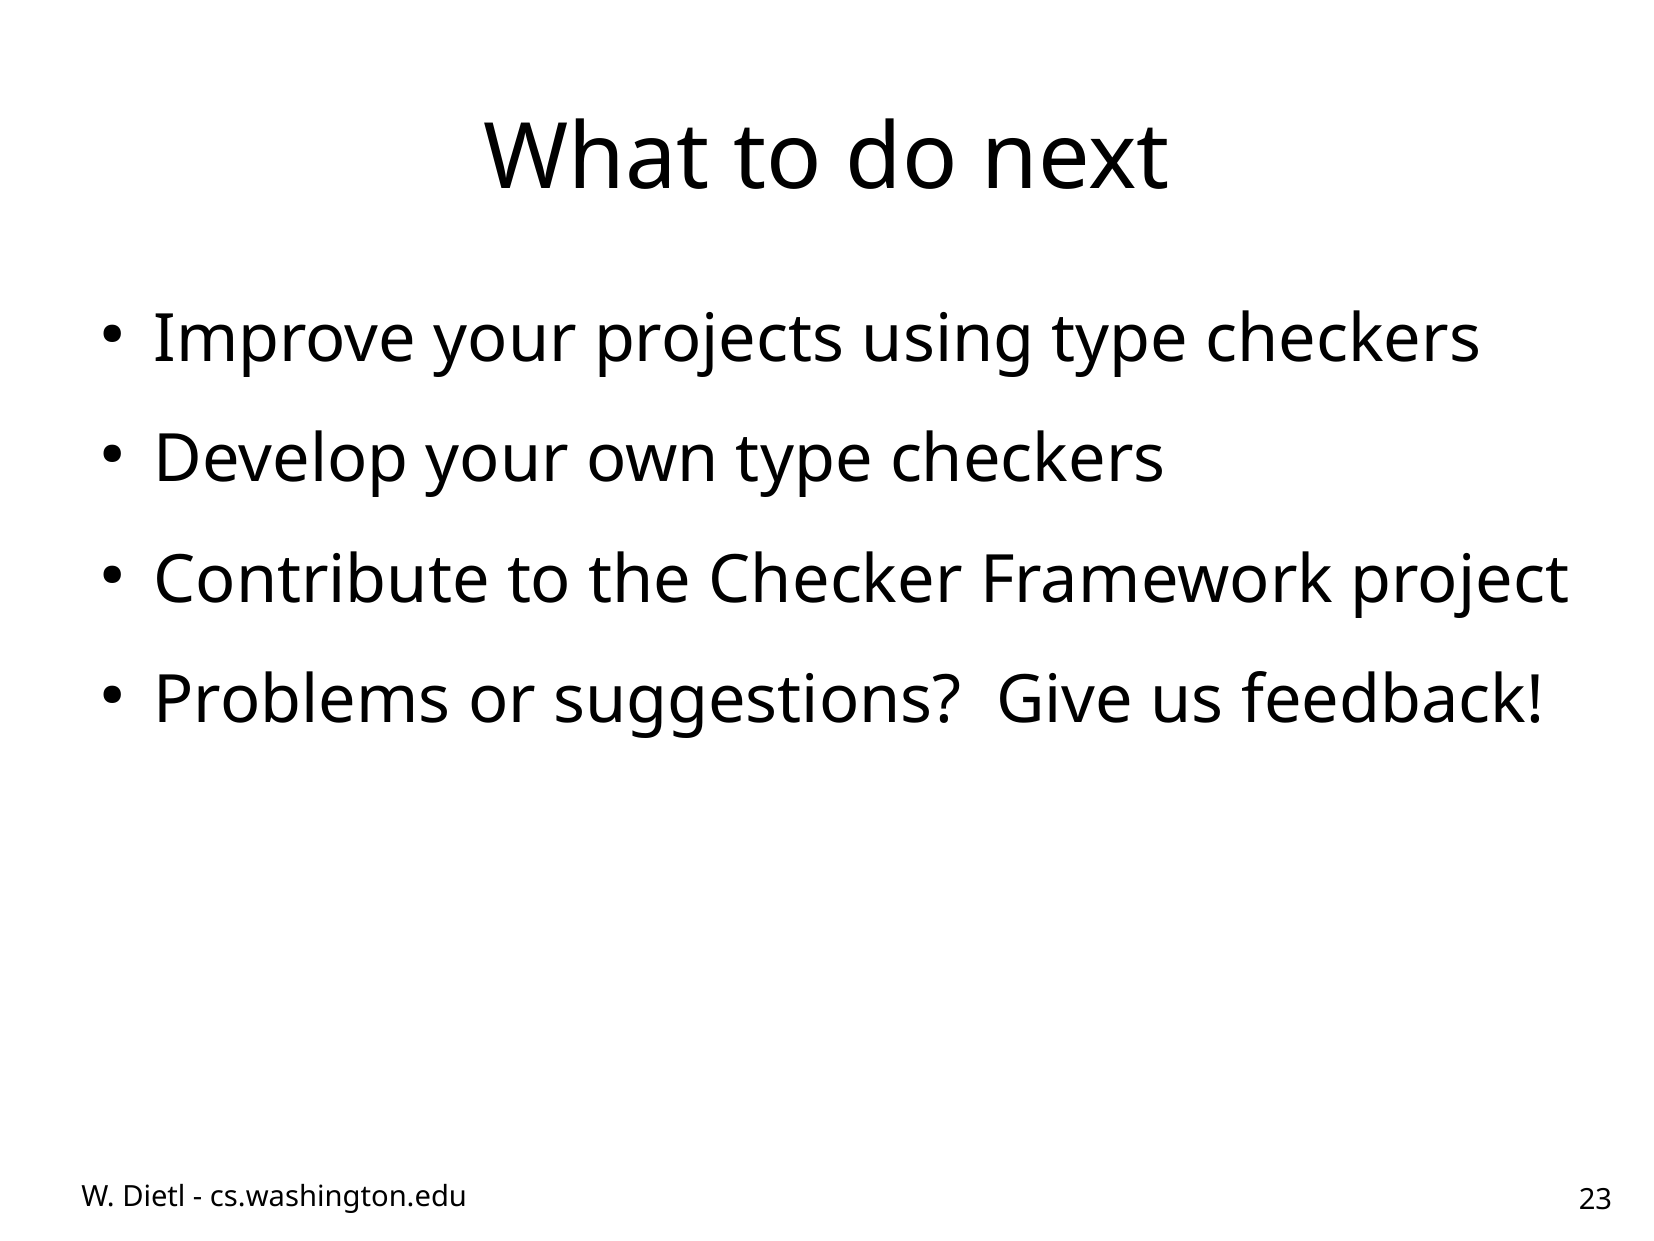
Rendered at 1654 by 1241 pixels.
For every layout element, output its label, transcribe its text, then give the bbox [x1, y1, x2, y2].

title What to do next [82, 56, 1571, 250]
list Improve your projects using type checkers Develop your own type checkers Contribute to the Checker Framework project Problems or suggestions? Give us feedback! [82, 290, 1571, 1109]
